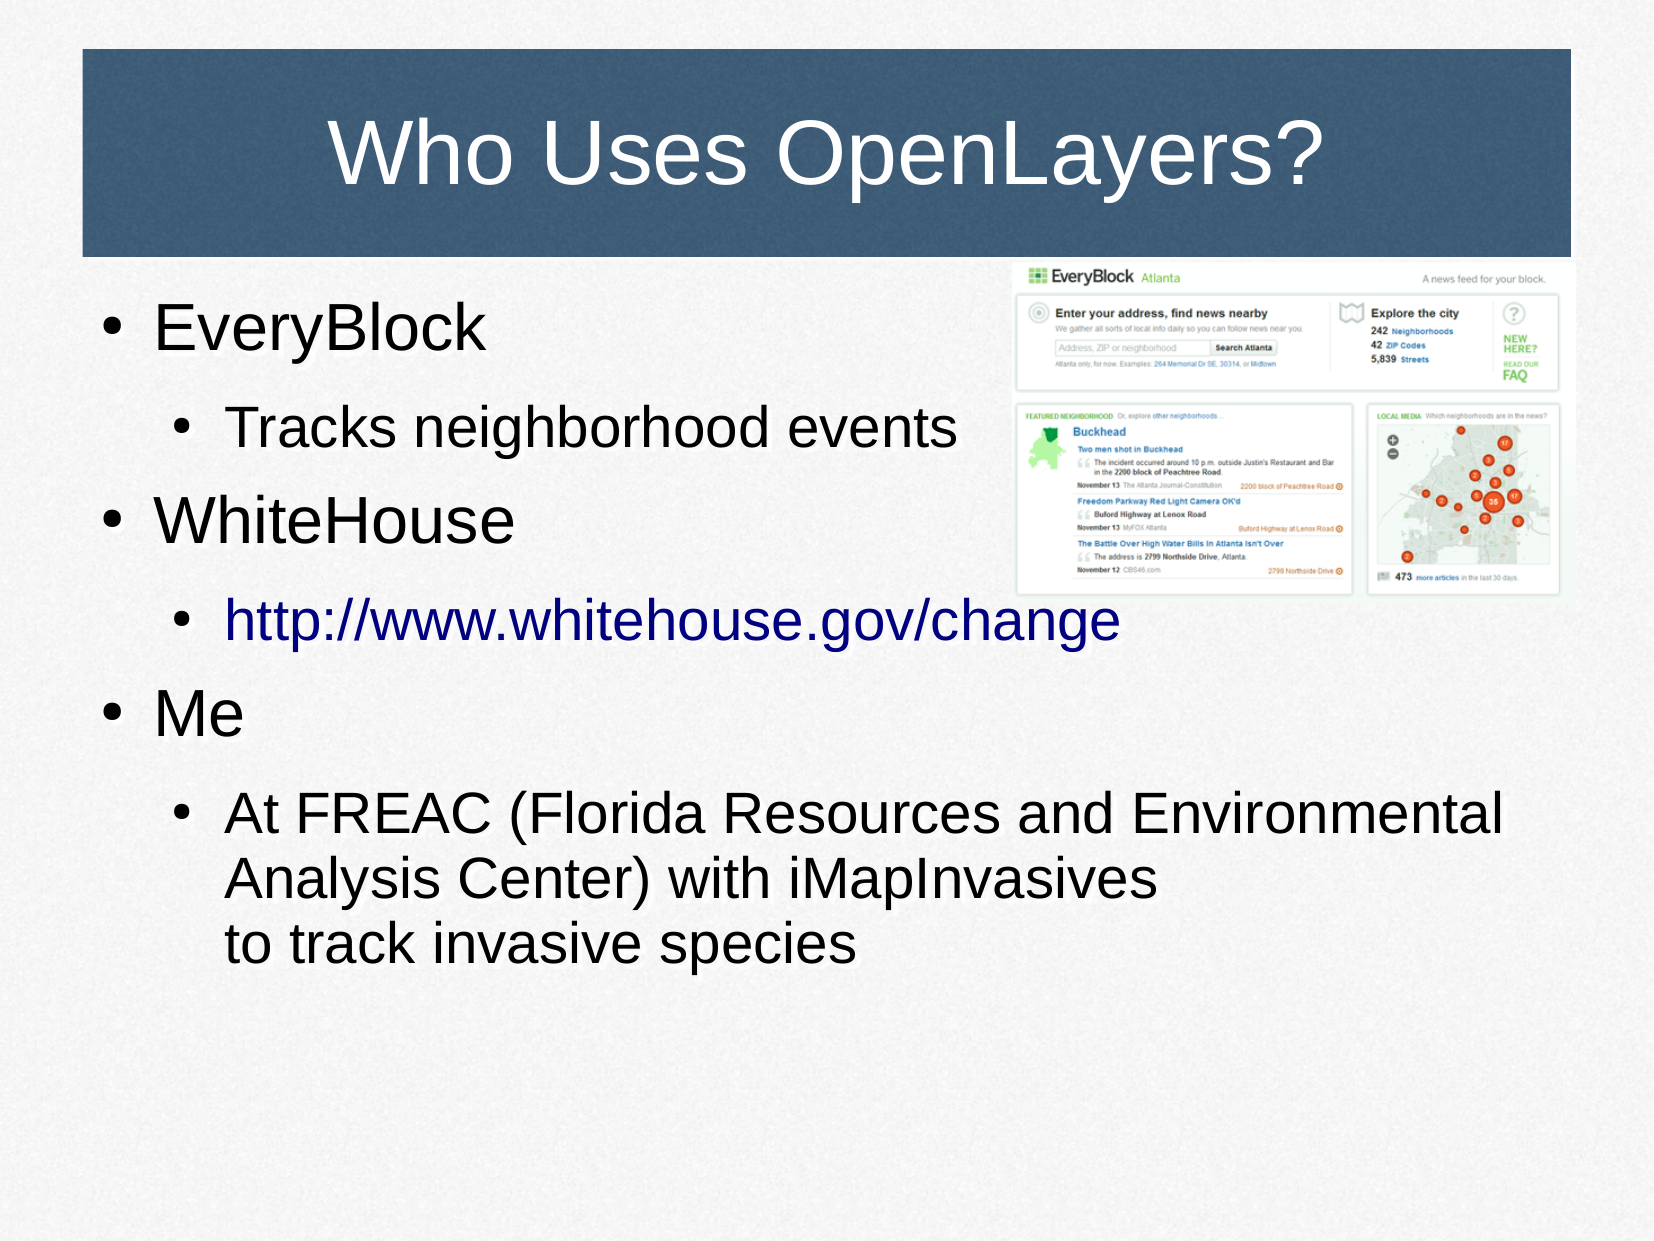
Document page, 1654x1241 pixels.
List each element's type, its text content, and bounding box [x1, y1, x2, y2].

picture [0, 0, 1654, 1241]
title Who Uses OpenLayers? [82, 49, 1571, 257]
list EveryBlock Tracks neighborhood events WhiteHouse http://www.whitehouse.gov/change Me At FREAC (Florida Resources and Environmental Analysis Center) with iMapInvasives to track invasive species [82, 290, 1571, 1109]
